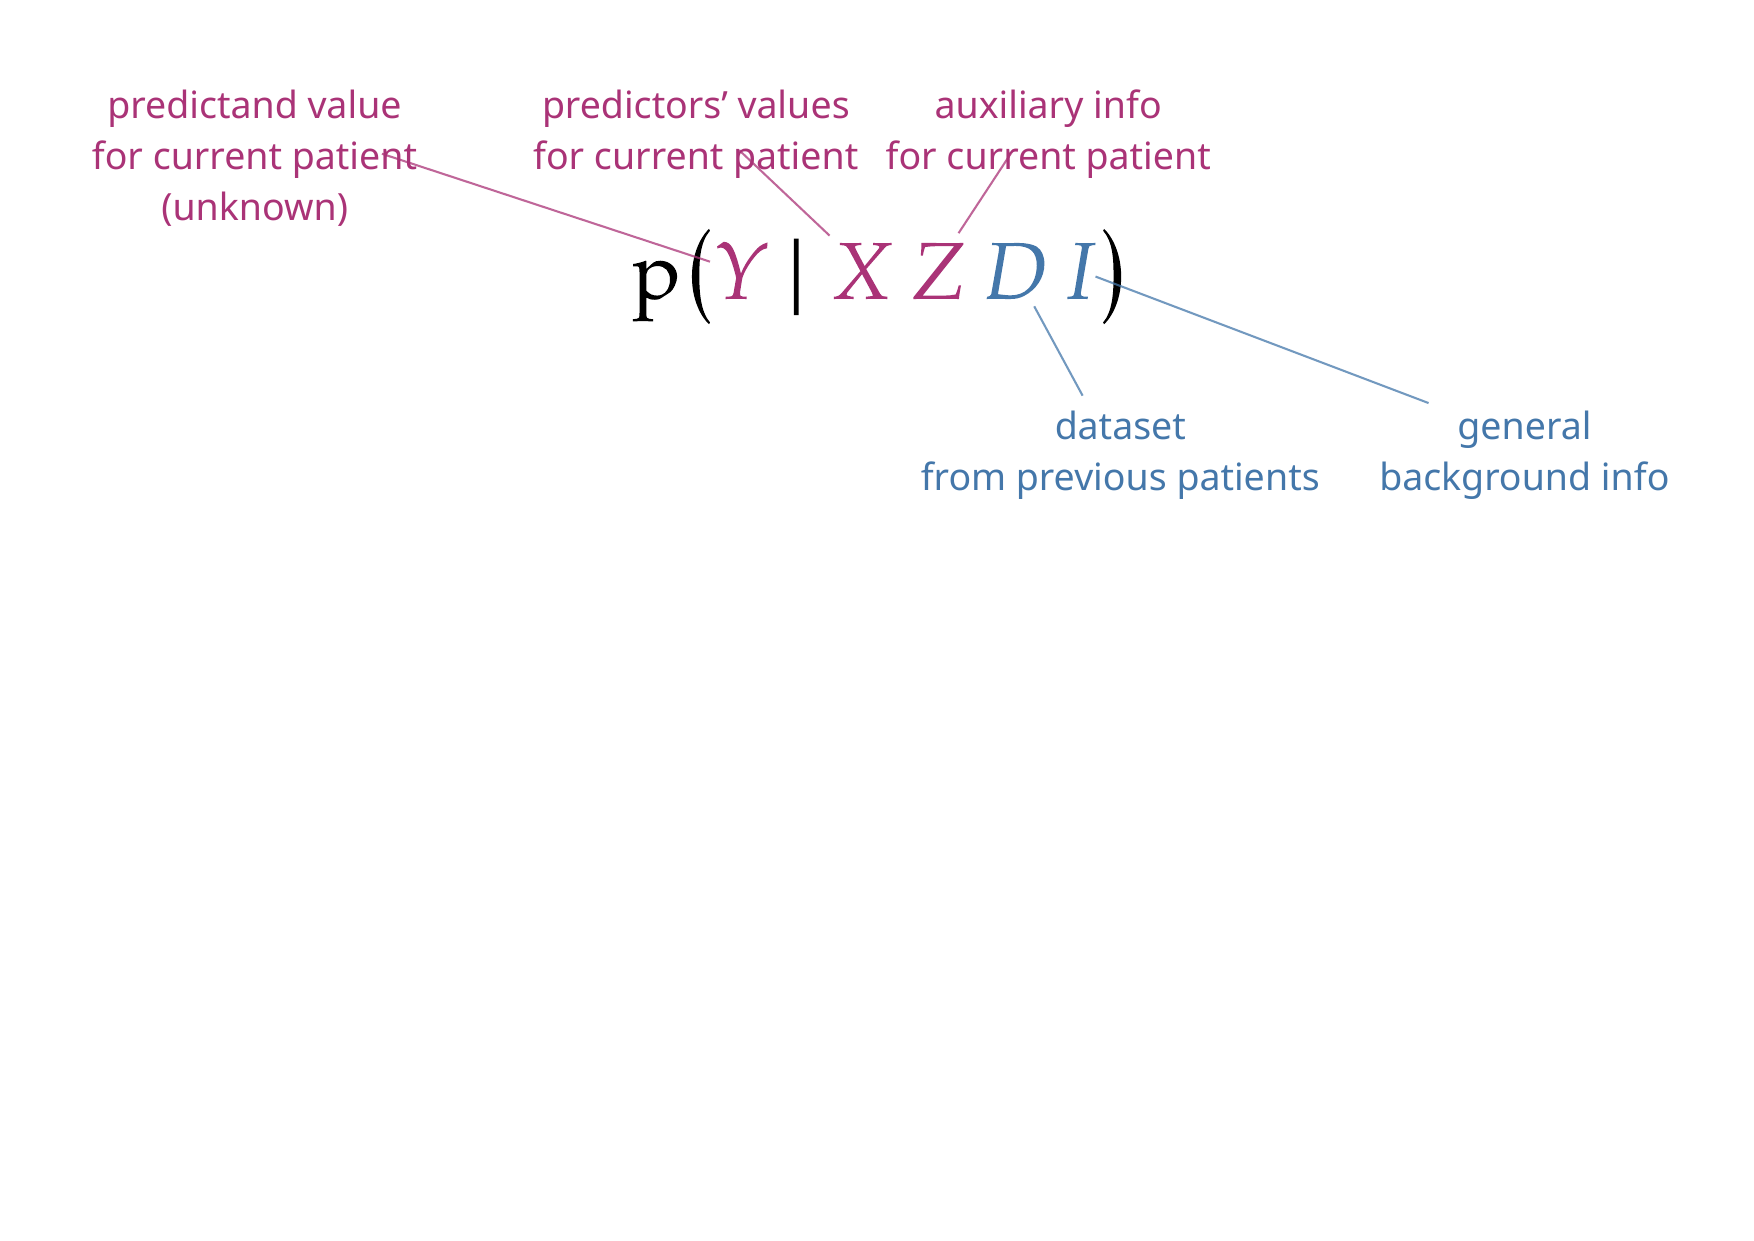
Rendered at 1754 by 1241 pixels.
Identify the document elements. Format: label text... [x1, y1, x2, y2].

text_box [694, 228, 710, 257]
text_box [1103, 285, 1121, 325]
text_box [913, 242, 964, 300]
text_box general background info [1364, 392, 1670, 483]
text_box [1067, 242, 1096, 300]
text_box dataset from previous patients [906, 392, 1314, 483]
text_box [833, 242, 892, 300]
text_box [793, 238, 799, 316]
text_box [986, 242, 1045, 300]
text_box predictand value for current patient (unknown) [77, 71, 411, 199]
text_box [717, 241, 768, 300]
text_box predictors’ values for current patient [518, 71, 852, 161]
text_box [632, 260, 678, 322]
text_box auxiliary info for current patient [870, 71, 1204, 161]
text_box [1103, 228, 1122, 284]
text_box [691, 258, 710, 325]
